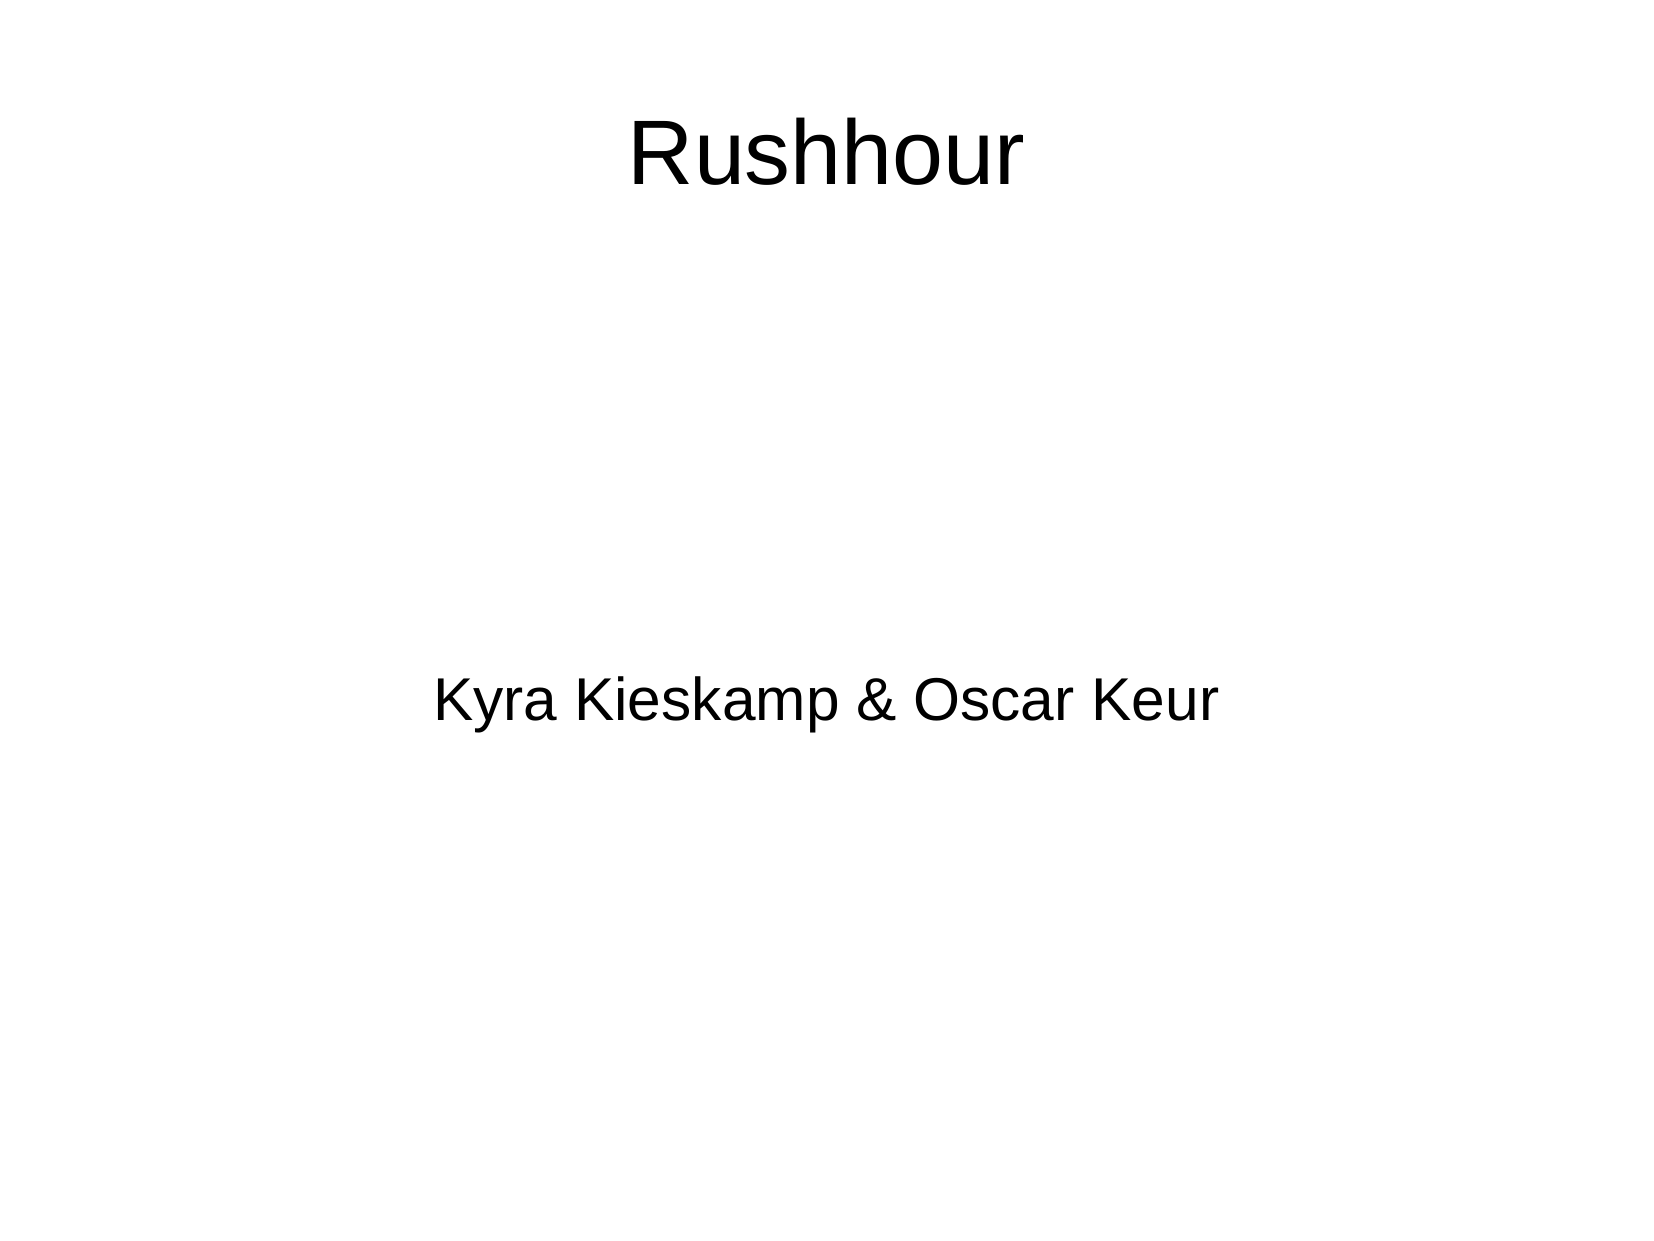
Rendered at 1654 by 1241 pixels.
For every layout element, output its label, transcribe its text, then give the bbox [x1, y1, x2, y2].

title Rushhour [82, 49, 1571, 257]
subtitle Kyra Kieskamp & Oscar Keur [82, 290, 1571, 1109]
